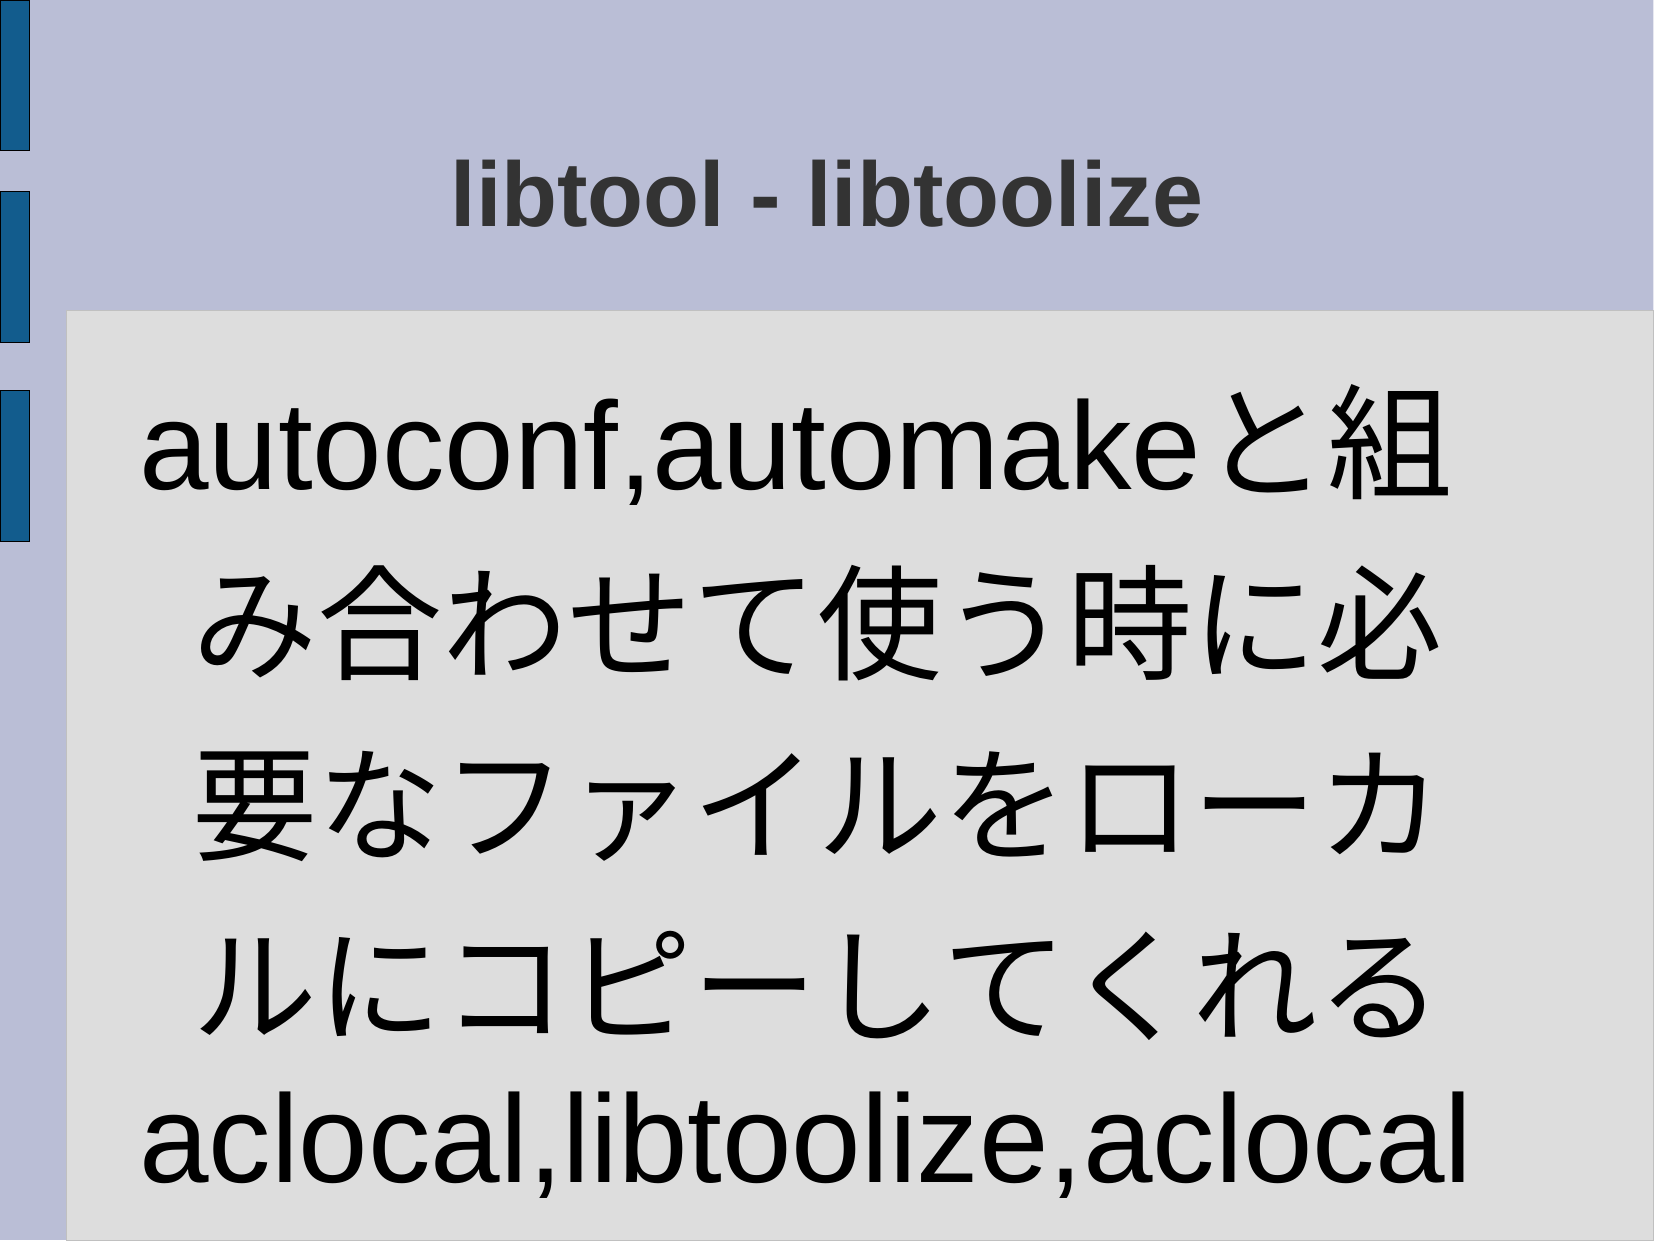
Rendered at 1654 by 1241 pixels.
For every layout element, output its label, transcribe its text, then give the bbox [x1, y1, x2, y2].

title libtool - libtoolize [121, 91, 1534, 299]
list autoconf,automakeと組み合わせて使う時に必要なファイルをローカルにコピーしてくれる aclocal,libtoolize,aclocalの順に実行 [121, 344, 1534, 1128]
